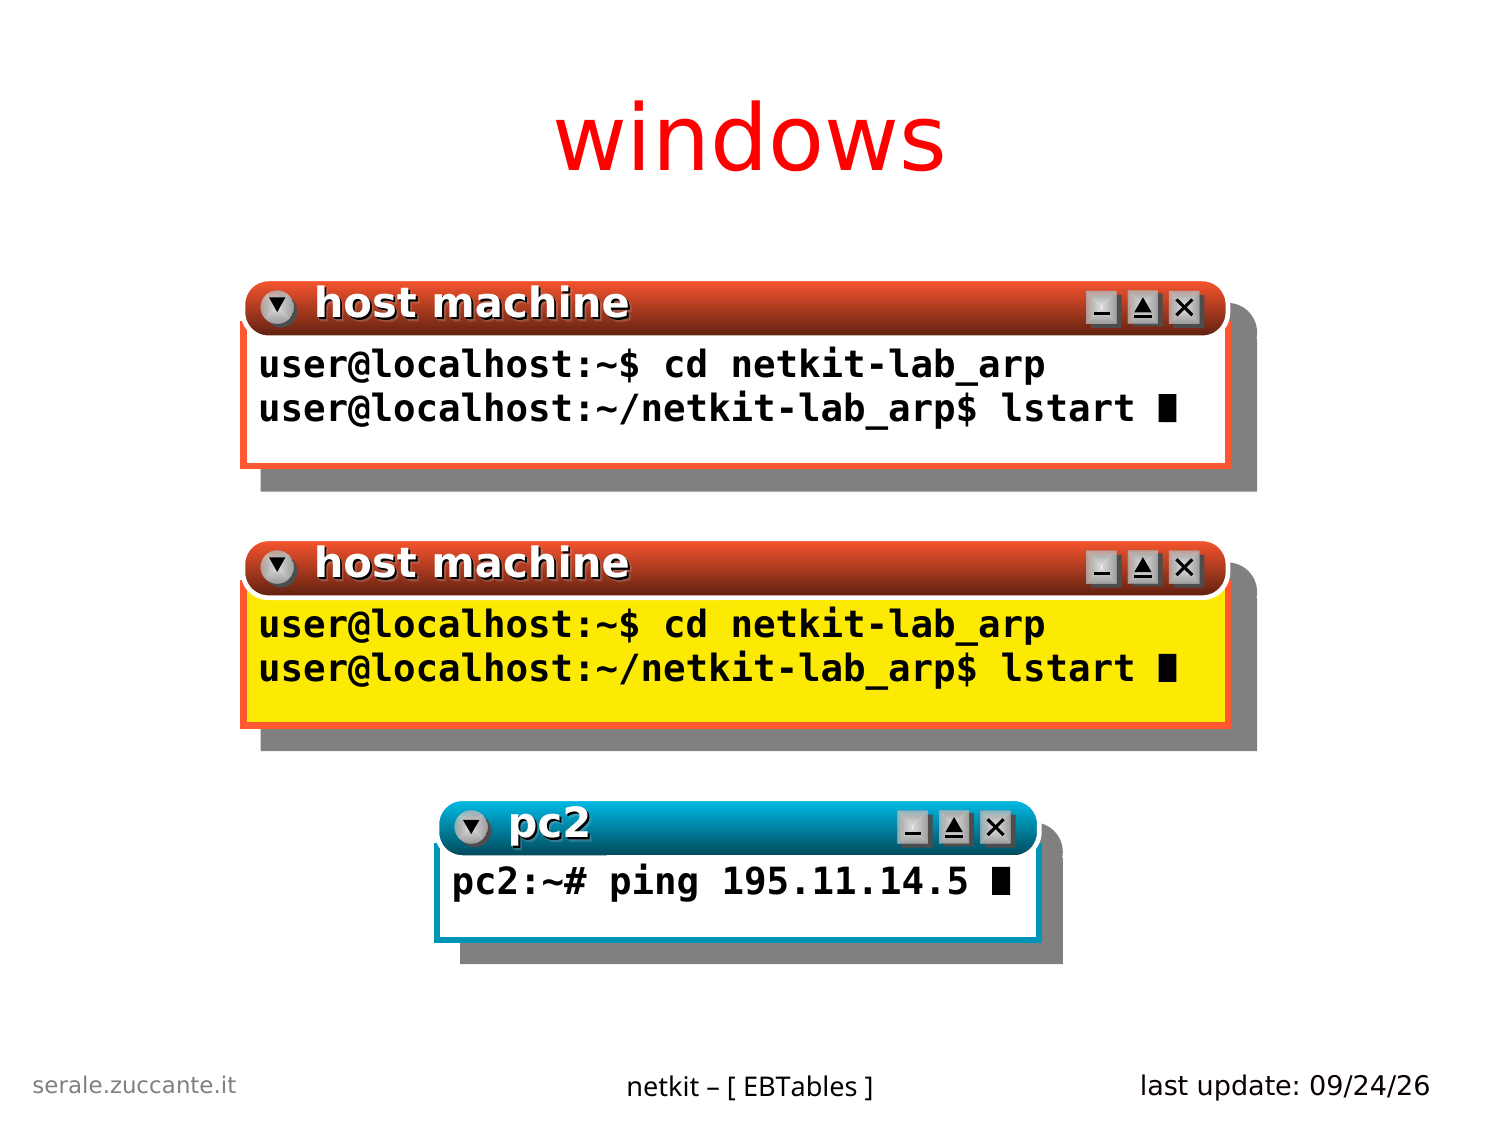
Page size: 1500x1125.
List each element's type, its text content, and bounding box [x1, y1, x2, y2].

text_box host machine [313, 278, 1051, 338]
text_box [460, 798, 1063, 965]
title windows [75, 13, 1426, 265]
text_box host machine [313, 538, 1051, 598]
text_box [260, 538, 1258, 752]
text_box [242, 538, 313, 598]
text_box pc2 [507, 798, 898, 858]
text_box user@localhost:~$ cd netkit-lab_arp user@localhost:~/netkit-lab_arp$ lstart ┃ [243, 583, 1228, 726]
text_box [242, 278, 313, 338]
text_box user@localhost:~$ cd netkit-lab_arp user@localhost:~/netkit-lab_arp$ lstart ┃ [243, 323, 1228, 466]
text_box [436, 798, 507, 858]
text_box pc2:~# ping 195.11.14.5 ┃ [436, 845, 1040, 941]
text_box [260, 278, 1258, 492]
